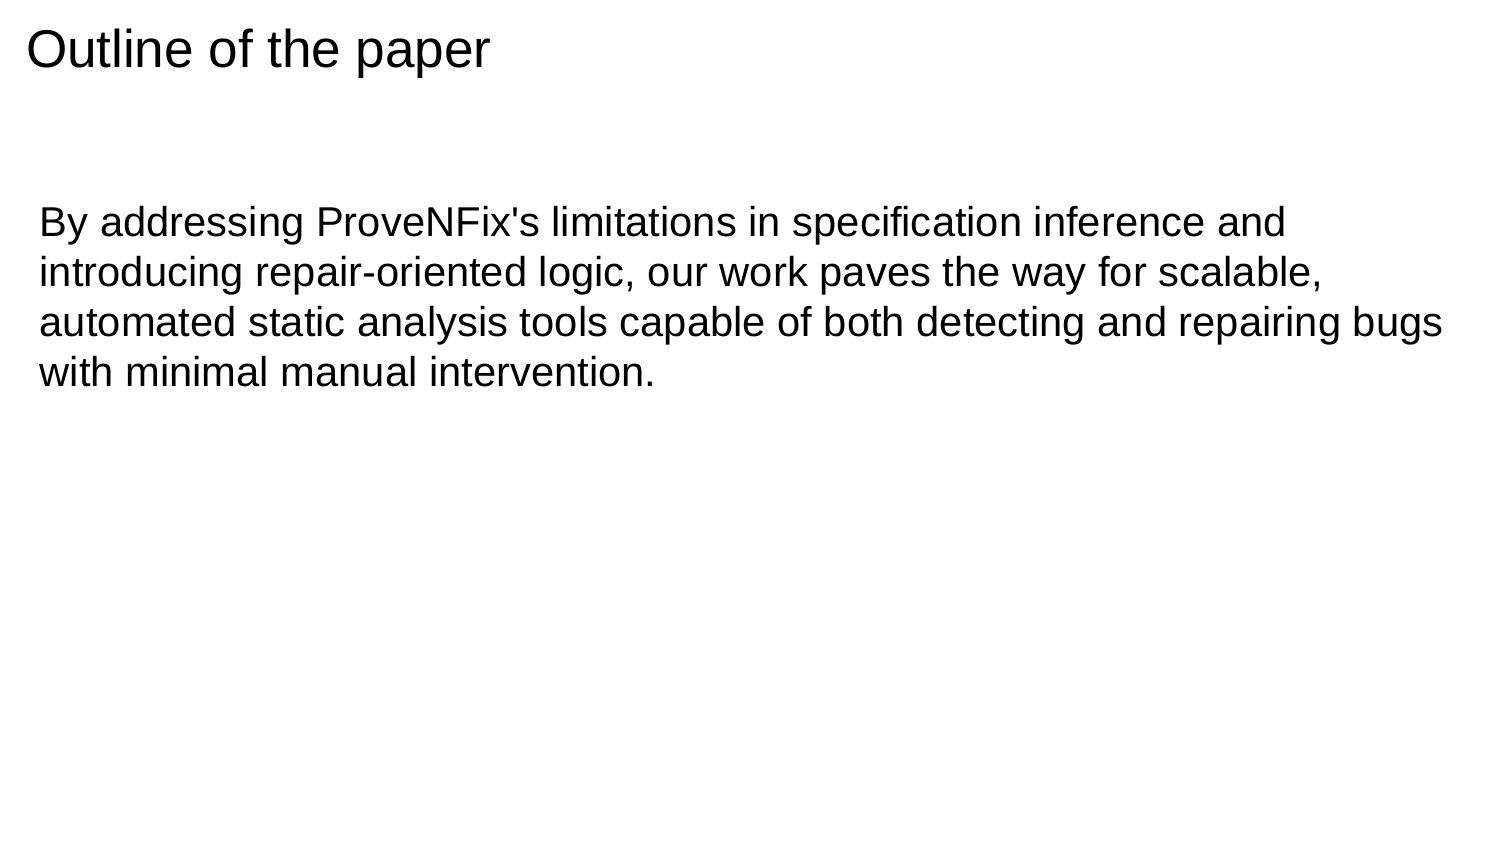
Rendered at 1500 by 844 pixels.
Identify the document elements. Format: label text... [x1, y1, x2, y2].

title Outline of the paper [11, 0, 1409, 94]
text_box By addressing ProveNFix's limitations in specification inference and introducing repair-oriented logic, our work paves the way for scalable, automated static analysis tools capable of both detecting and repairing bugs with minimal manual intervention. [24, 187, 1475, 455]
